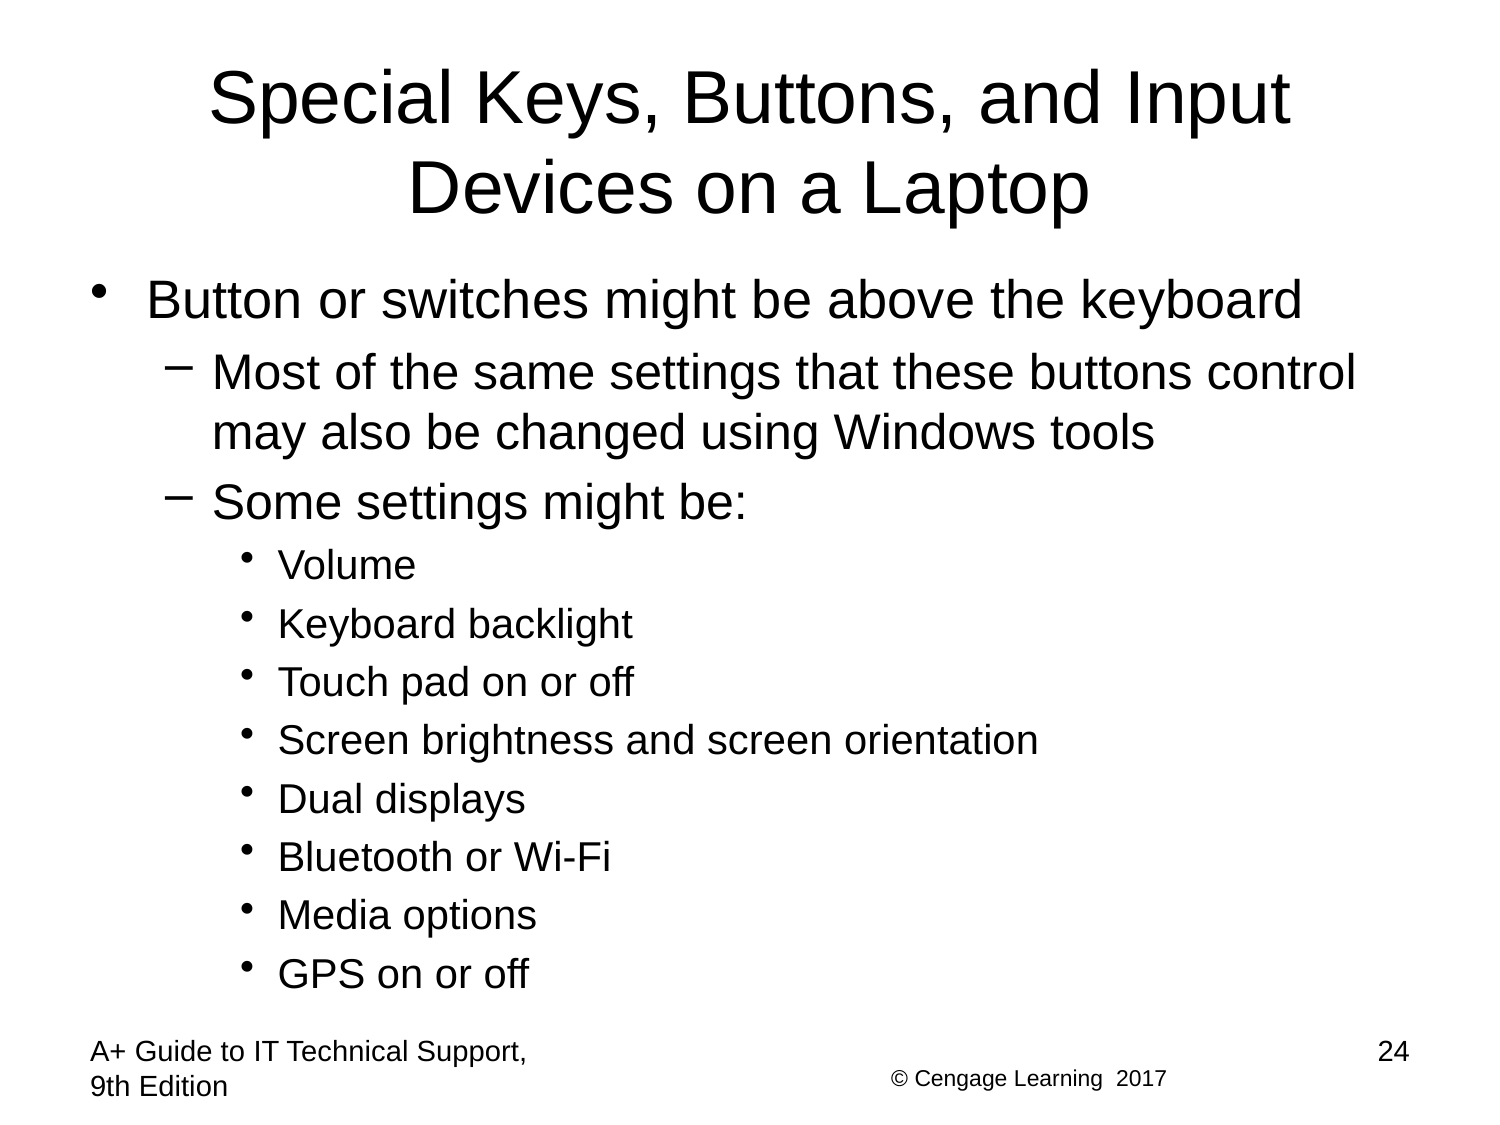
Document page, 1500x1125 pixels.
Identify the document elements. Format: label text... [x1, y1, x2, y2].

list Button or switches might be above the keyboard Most of the same settings that these buttons control may also be changed using Windows tools Some settings might be: Volume Keyboard backlight Touch pad on or off Screen brightness and screen orientation Dual displays Bluetooth or Wi-Fi Media options GPS on or off [75, 257, 1425, 1000]
footer A+ Guide to IT Technical Support, 9th Edition [75, 1024, 588, 1103]
slide_number <number> [1312, 1024, 1425, 1103]
title Special Keys, Buttons, and Input Devices on a Laptop [75, 45, 1425, 233]
